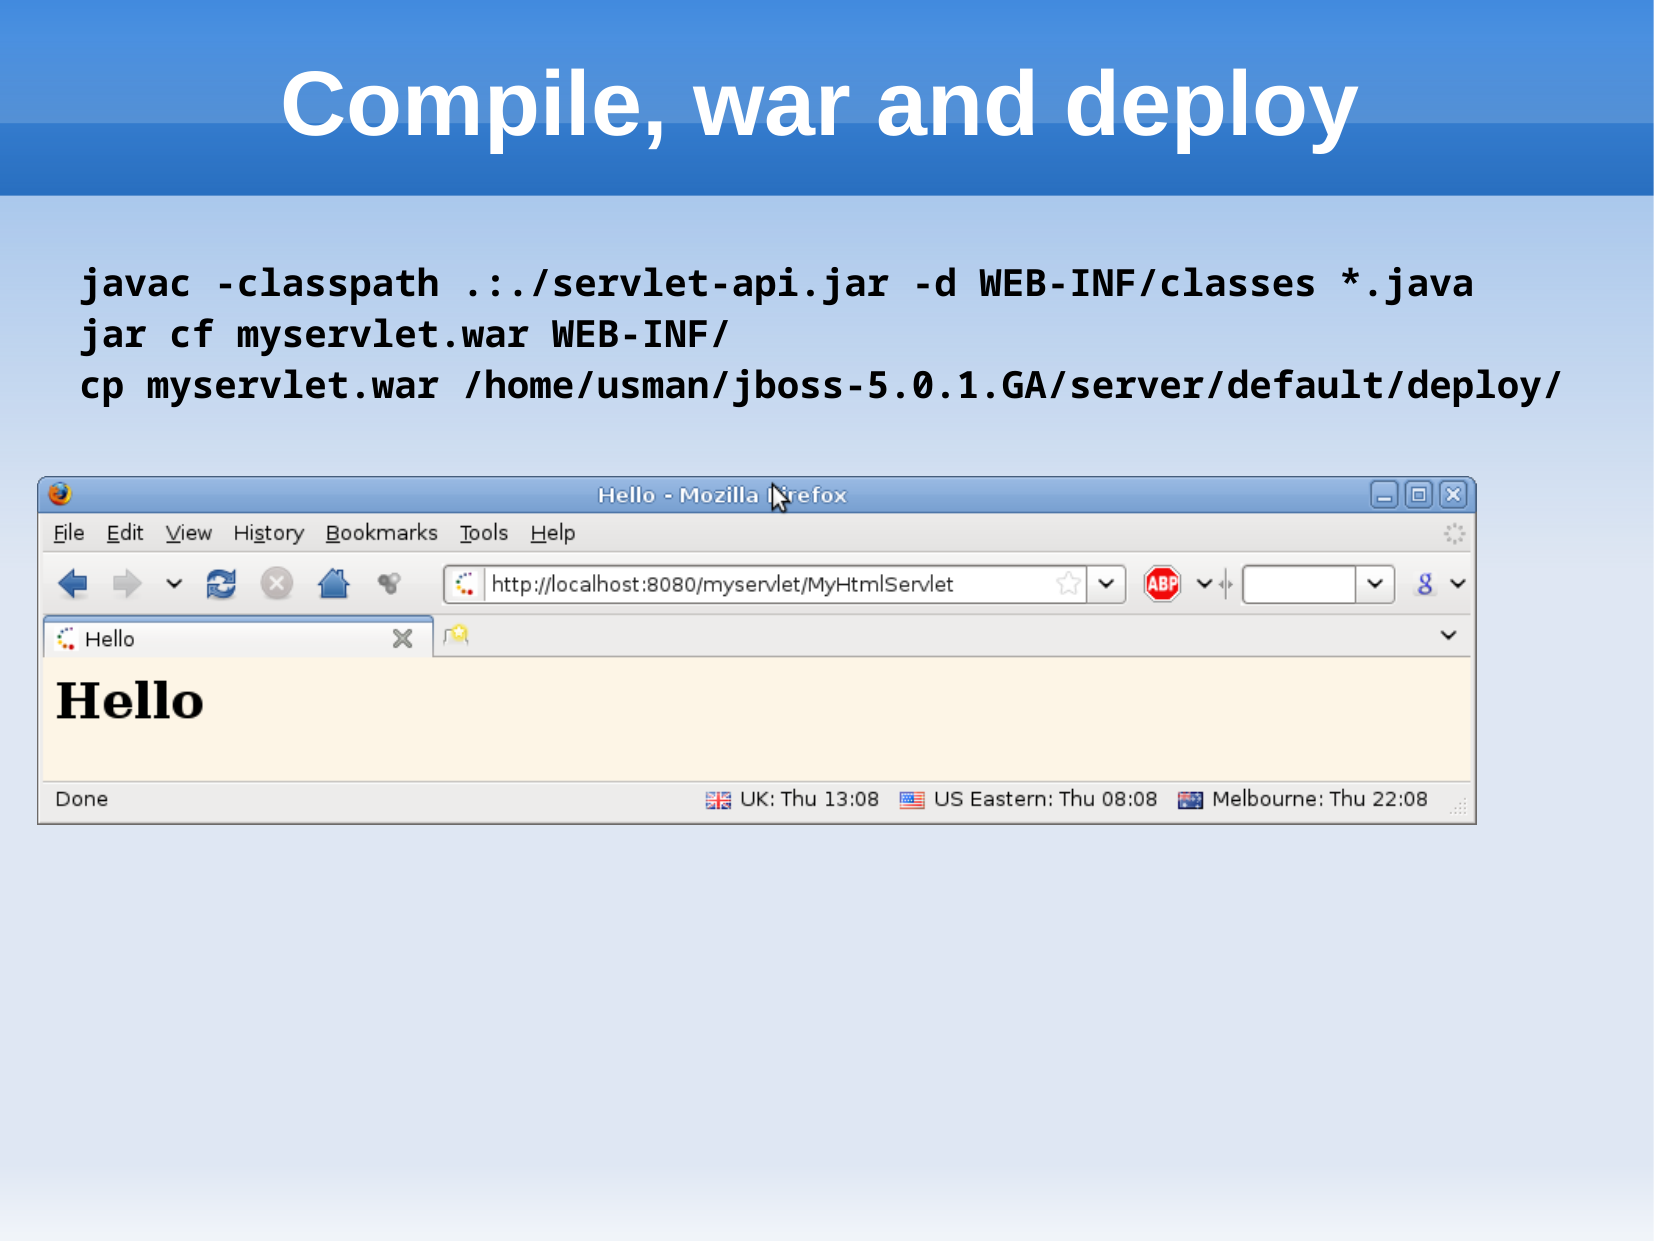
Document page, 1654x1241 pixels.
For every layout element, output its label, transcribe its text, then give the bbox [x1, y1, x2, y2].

picture [0, 0, 1654, 1241]
title Compile, war and deploy [76, 7, 1565, 200]
text_box javac -classpath .:./servlet-api.jar -d WEB-INF/classes *.java jar cf myservlet.war WEB-INF/ cp myservlet.war /home/usman/jboss-5.0.1.GA/server/default/deploy/ [42, 249, 1654, 413]
